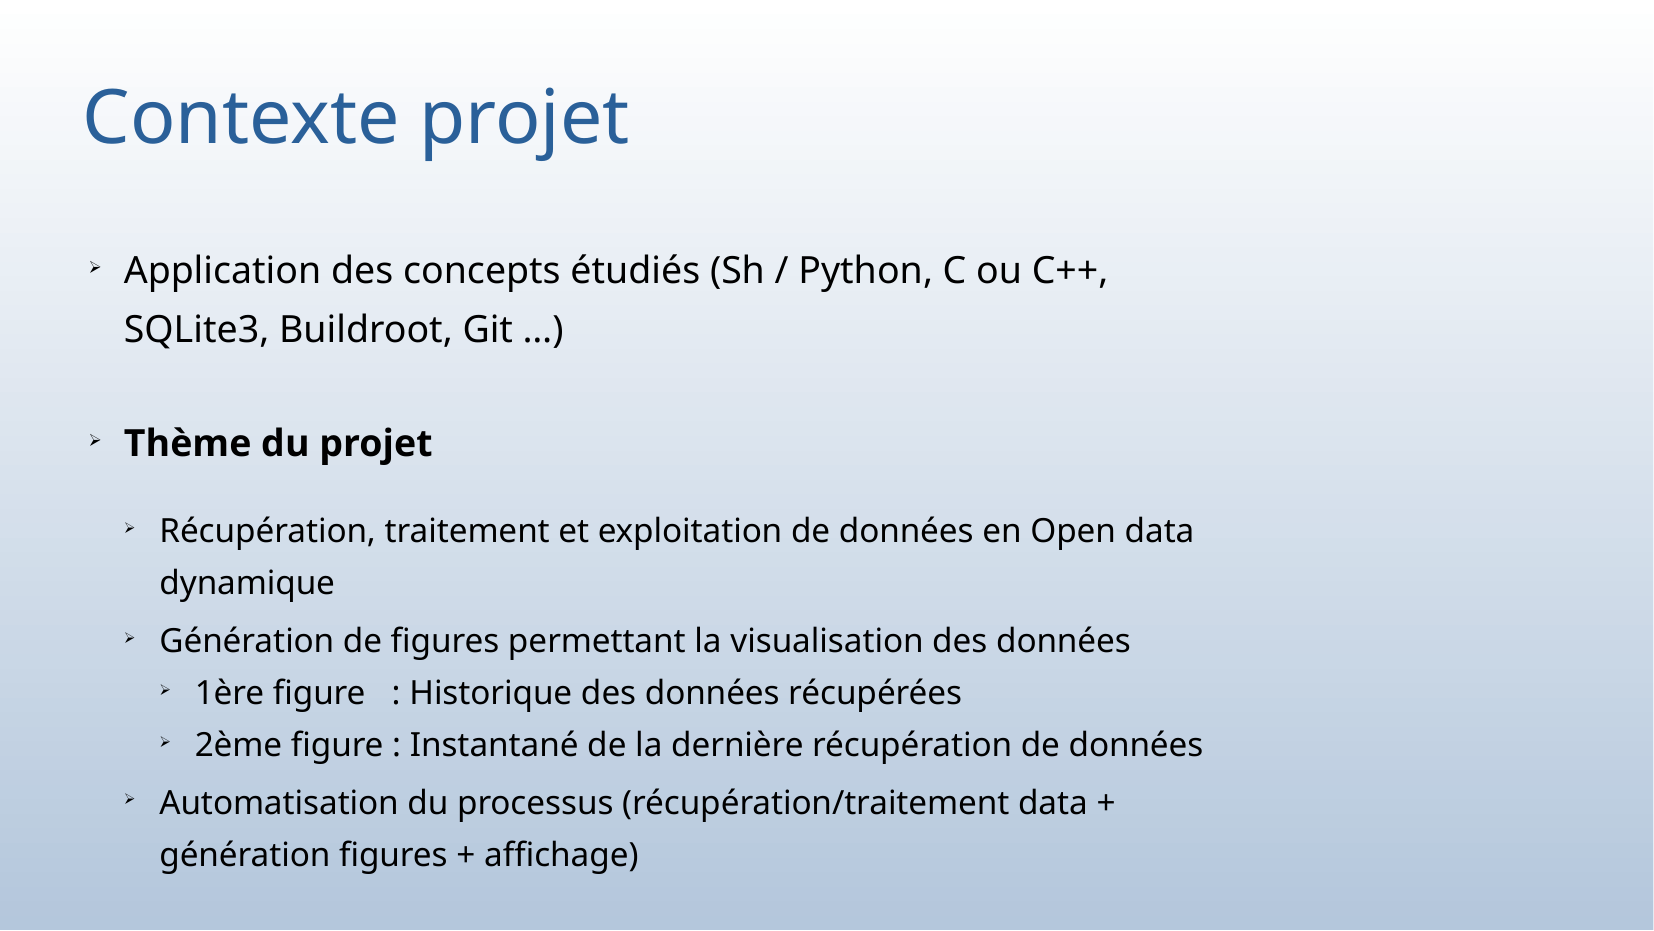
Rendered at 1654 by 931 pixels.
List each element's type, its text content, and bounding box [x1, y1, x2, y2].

title Contexte projet [82, 37, 1571, 193]
subtitle Application des concepts étudiés (Sh / Python, C ou C++, SQLite3, Buildroot, Git …) Thème du projet Récupération, traitement et exploitation de données en Open data dynamique Génération de figures permettant la visualisation des données 1ère figure : Historique des données récupérées 2ème figure : Instantané de la dernière récupération de données Automatisation du processus (récupération/traitement data + génération figures + affichage) [88, 236, 1241, 881]
